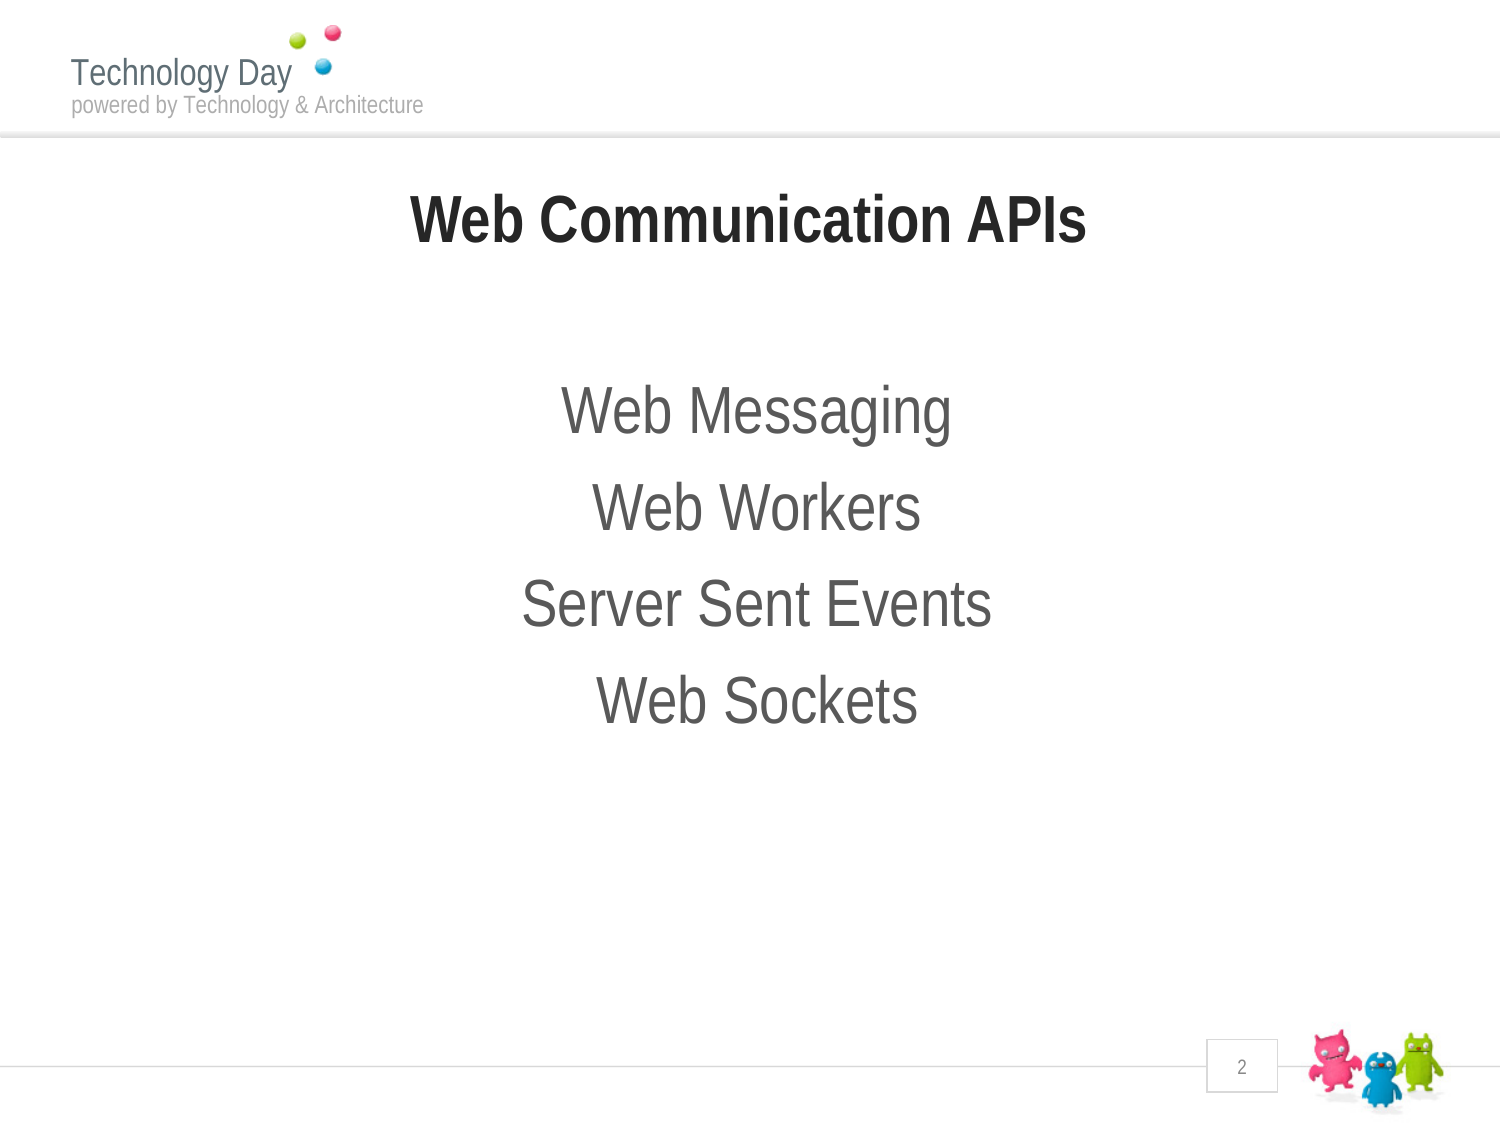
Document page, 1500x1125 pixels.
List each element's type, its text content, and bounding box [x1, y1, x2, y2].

picture [0, 1012, 1500, 1125]
text_box <number> [1206, 1039, 1278, 1093]
list Web Messaging Web Workers Server Sent Events Web Sockets [74, 262, 1425, 1005]
title Web Communication APIs [74, 156, 1425, 262]
